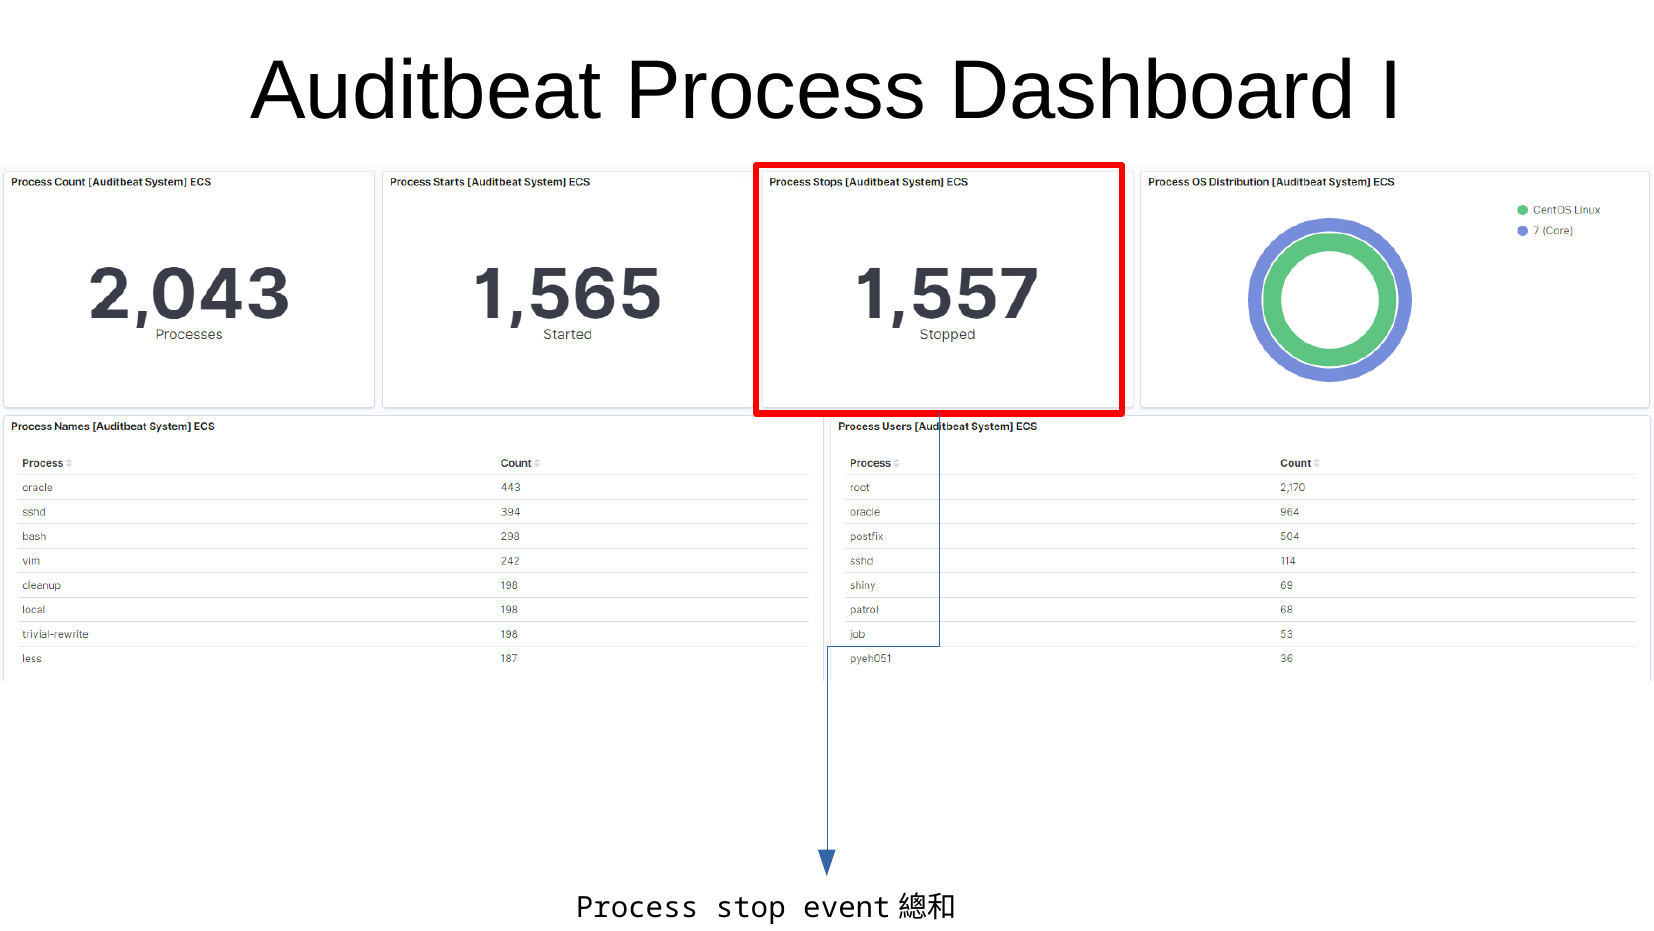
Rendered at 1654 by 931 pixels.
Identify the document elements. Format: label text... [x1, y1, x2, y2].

picture [828, 165, 1654, 681]
picture [0, 165, 939, 681]
text_box Auditbeat Process Dashboard I [47, 35, 1607, 165]
picture [759, 168, 1119, 410]
text_box Process stop event總和 [561, 876, 1093, 926]
